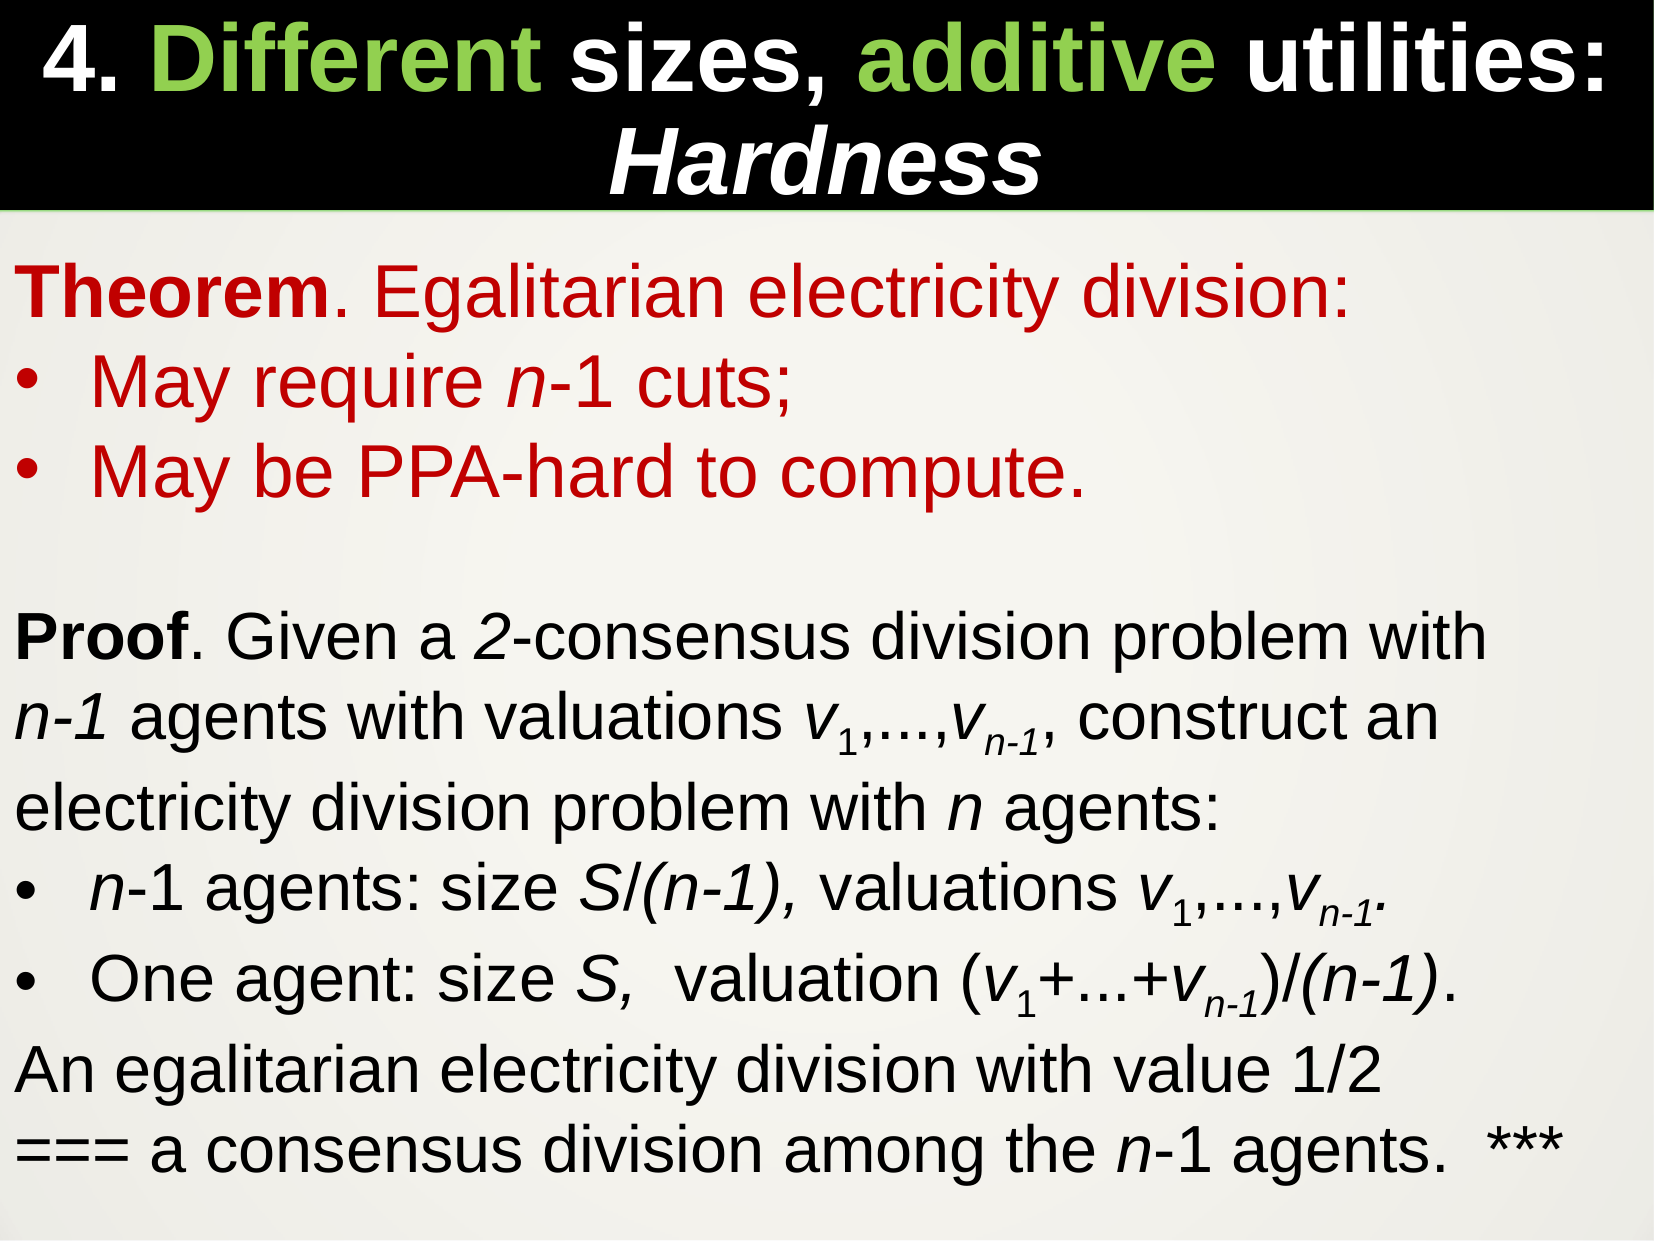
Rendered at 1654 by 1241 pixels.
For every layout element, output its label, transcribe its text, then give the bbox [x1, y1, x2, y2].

text_box Theorem. Egalitarian electricity division: May require n-1 cuts; May be PPA-hard to compute. Proof. Given a 2-consensus division problem with n-1 agents with valuations v1,...,vn-1, construct an electricity division problem with n agents: n-1 agents: size S/(n-1), valuations v1,...,vn-1. One agent: size S, valuation (v1+...+vn-1)/(n-1). An egalitarian electricity division with value 1/2 === a consensus division among the n-1 agents. *** [0, 235, 1609, 1193]
title 4. Different sizes, additive utilities: Hardness [22, 8, 1632, 216]
